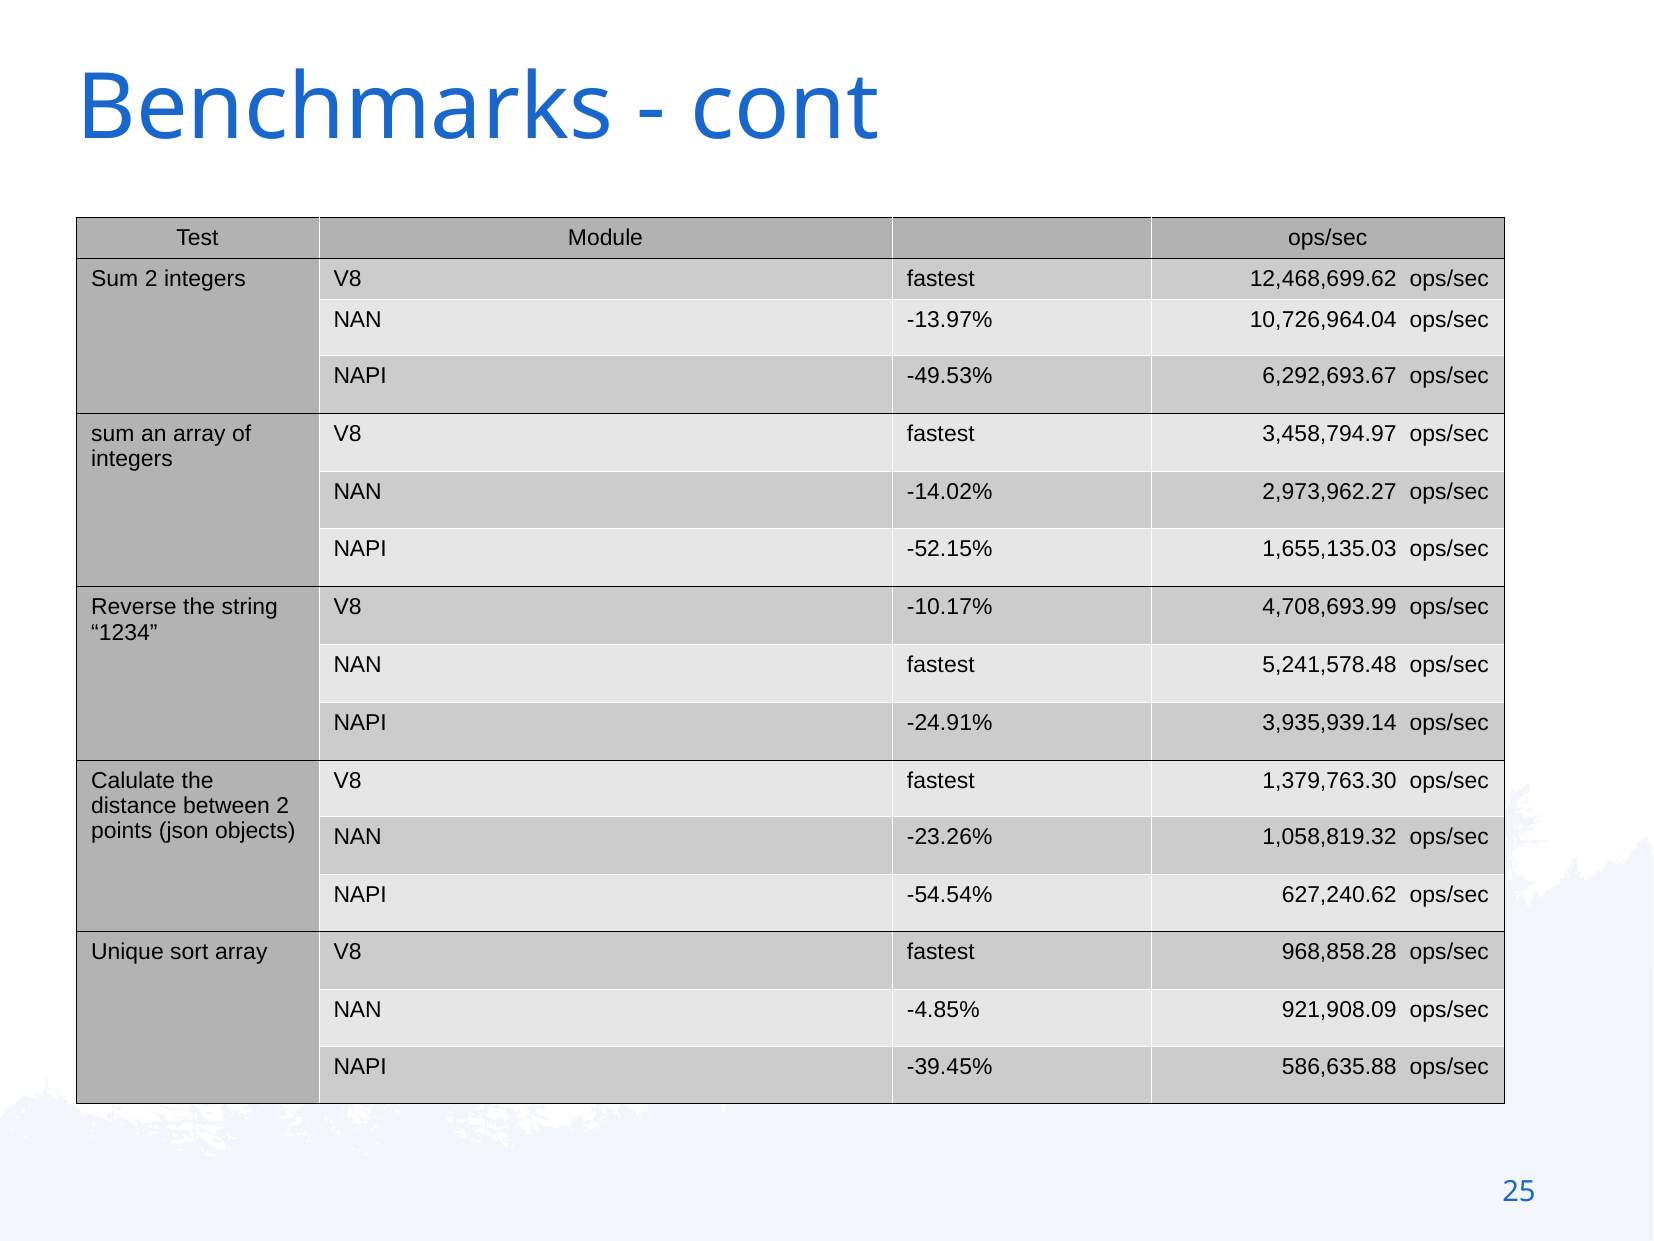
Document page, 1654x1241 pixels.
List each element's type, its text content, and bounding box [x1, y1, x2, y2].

table_cell 1,655,135.03 ops/sec [1152, 529, 1504, 586]
table_cell 3,935,939.14 ops/sec [1152, 703, 1504, 760]
table_cell NAN [320, 990, 892, 1046]
table_cell 3,458,794.97 ops/sec [1152, 414, 1504, 471]
table_header [893, 218, 1151, 258]
table_cell 12,468,699.62 ops/sec [1152, 259, 1504, 299]
table_cell NAN [320, 300, 892, 355]
table_cell NAN [320, 817, 892, 874]
table_cell -24.91% [893, 703, 1151, 760]
table_cell NAN [320, 645, 892, 702]
table_cell -13.97% [893, 300, 1151, 355]
table_cell 1,058,819.32 ops/sec [1152, 817, 1504, 874]
table_cell NAPI [320, 1047, 892, 1103]
table_cell 921,908.09 ops/sec [1152, 990, 1504, 1046]
table_cell -54.54% [893, 875, 1151, 931]
table_cell 586,635.88 ops/sec [1152, 1047, 1504, 1103]
table_cell -10.17% [893, 587, 1151, 644]
table_cell Unique sort array [77, 932, 319, 1103]
table_cell 1,379,763.30 ops/sec [1152, 761, 1504, 816]
table_cell NAPI [320, 875, 892, 931]
table_cell Calulate the distance between 2 points (json objects) [77, 761, 319, 931]
table_cell fastest [893, 645, 1151, 702]
table_cell V8 [320, 587, 892, 644]
table_header Test [77, 218, 319, 258]
table_cell fastest [893, 761, 1151, 816]
table_cell V8 [320, 932, 892, 989]
table_cell 627,240.62 ops/sec [1152, 875, 1504, 931]
table_cell fastest [893, 414, 1151, 471]
table_cell NAPI [320, 703, 892, 760]
table_cell 4,708,693.99 ops/sec [1152, 587, 1504, 644]
table_cell fastest [893, 932, 1151, 989]
table_cell fastest [893, 259, 1151, 299]
table_cell V8 [320, 414, 892, 471]
table_cell -4.85% [893, 990, 1151, 1046]
table_cell 5,241,578.48 ops/sec [1152, 645, 1504, 702]
table_cell NAPI [320, 356, 892, 413]
picture [0, 736, 1654, 1241]
table_header Module [320, 218, 892, 258]
table_cell 10,726,964.04 ops/sec [1152, 300, 1504, 355]
table_header ops/sec [1152, 218, 1504, 258]
table_cell 2,973,962.27 ops/sec [1152, 472, 1504, 528]
title Benchmarks - cont [76, 0, 1565, 207]
table_cell NAPI [320, 529, 892, 586]
table_cell 6,292,693.67 ops/sec [1152, 356, 1504, 413]
table_cell -49.53% [893, 356, 1151, 413]
table_cell -39.45% [893, 1047, 1151, 1103]
table_cell V8 [320, 761, 892, 816]
table_cell V8 [320, 259, 892, 299]
table_cell 968,858.28 ops/sec [1152, 932, 1504, 989]
table_cell Sum 2 integers [77, 259, 319, 413]
table_cell Reverse the string “1234” [77, 587, 319, 760]
table_cell -23.26% [893, 817, 1151, 874]
table_cell sum an array of integers [77, 414, 319, 586]
table_cell -14.02% [893, 472, 1151, 528]
table_cell -52.15% [893, 529, 1151, 586]
table_cell NAN [320, 472, 892, 528]
